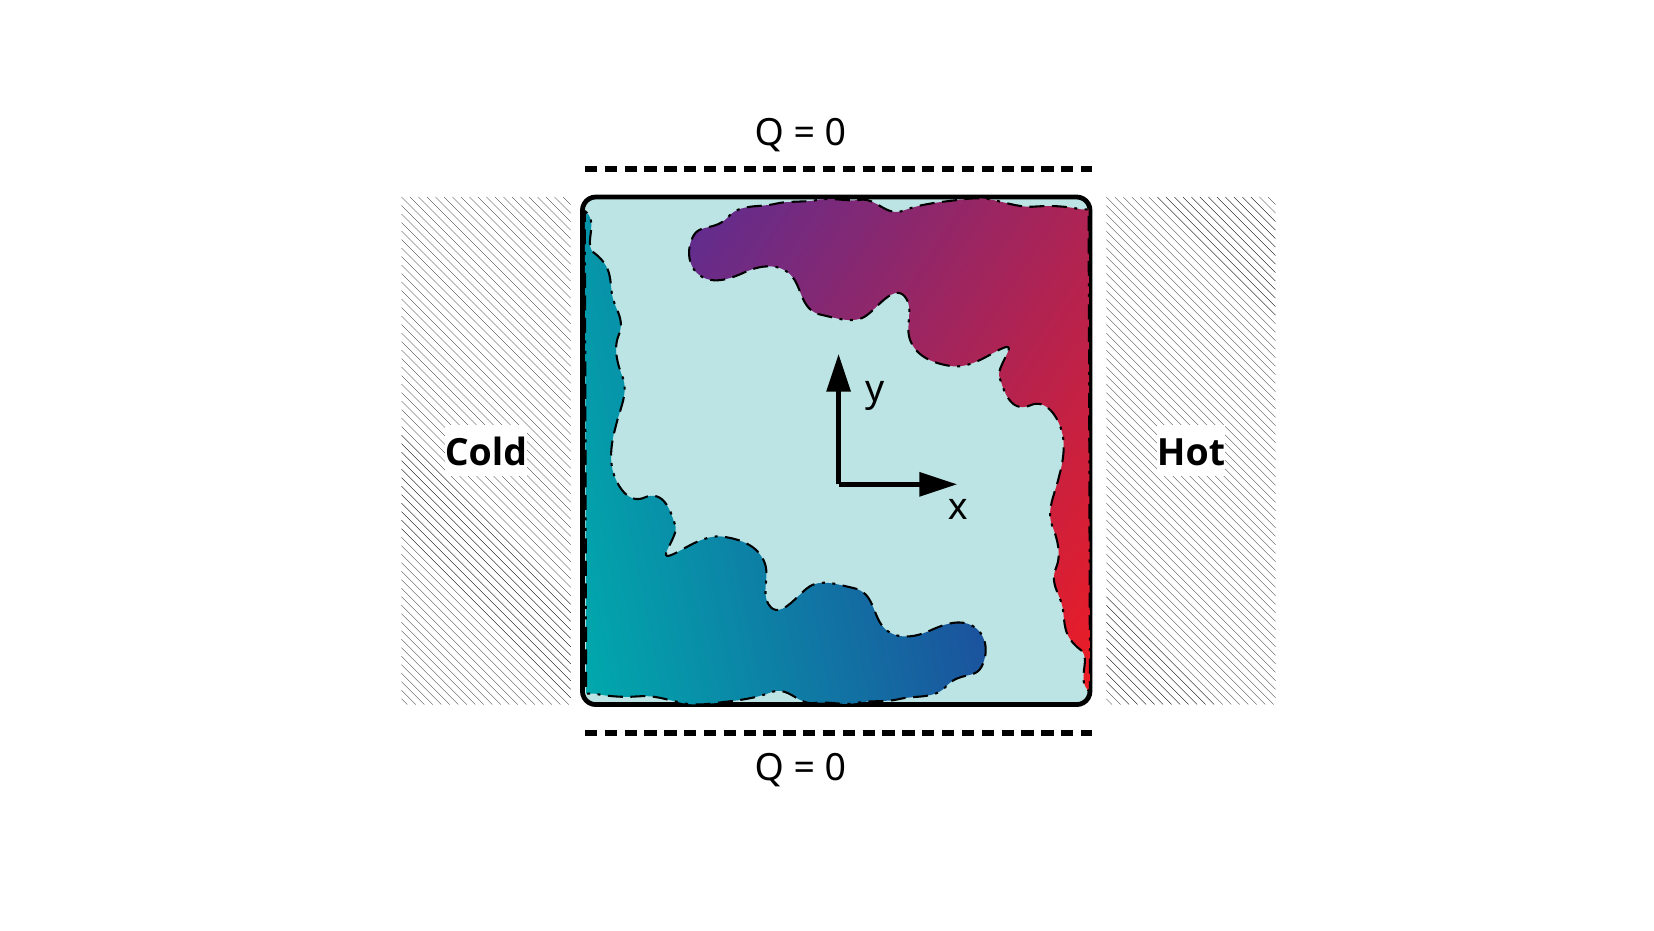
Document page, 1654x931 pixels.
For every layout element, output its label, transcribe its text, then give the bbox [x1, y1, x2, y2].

text_box x [933, 472, 981, 525]
text_box [582, 197, 1090, 705]
text_box Q = 0 [739, 98, 938, 161]
text_box Q = 0 [739, 732, 938, 796]
text_box Hot [1106, 197, 1276, 705]
text_box y [850, 354, 898, 407]
text_box Cold [401, 197, 571, 705]
